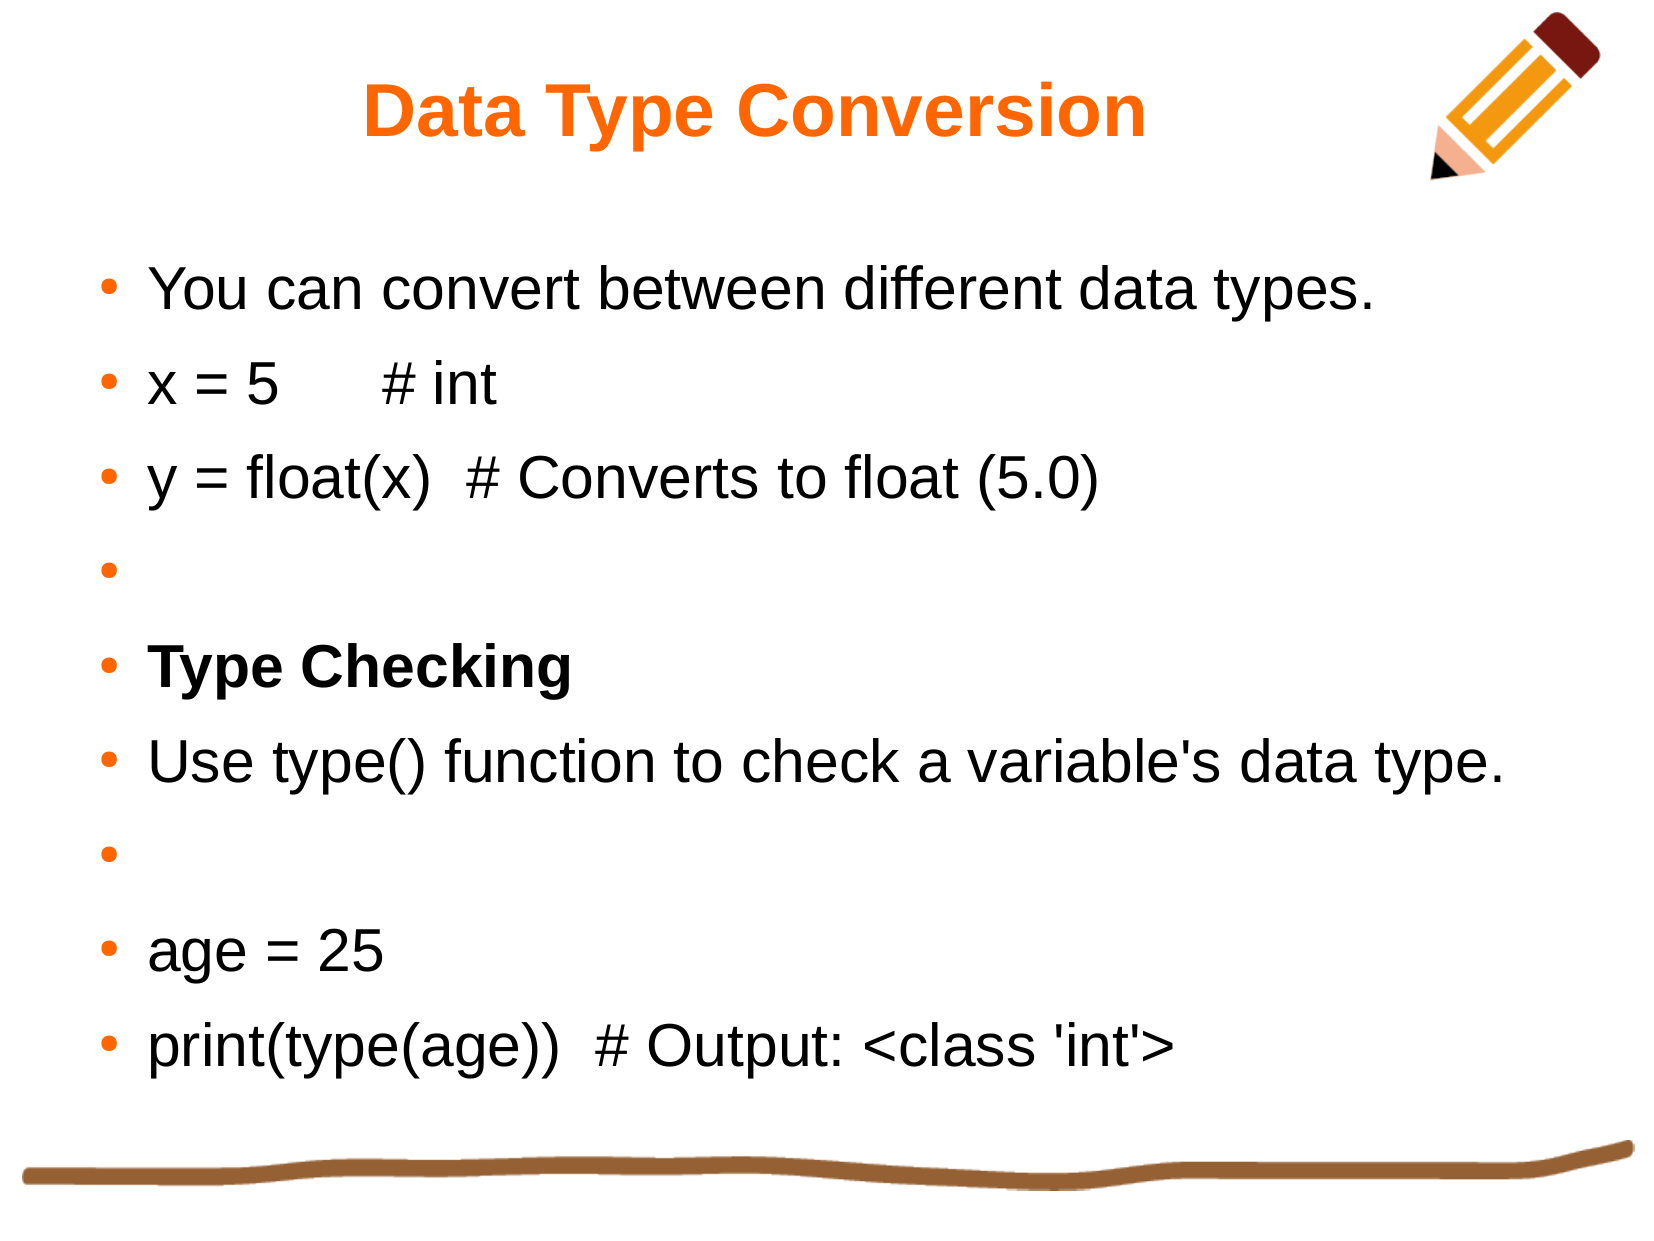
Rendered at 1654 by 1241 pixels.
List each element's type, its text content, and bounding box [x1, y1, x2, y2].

picture [1430, 12, 1601, 181]
title Data Type Conversion [82, 49, 1430, 172]
list You can convert between different data types. x = 5 # int y = float(x) # Converts to float (5.0) Type Checking Use type() function to check a variable's data type. age = 25 print(type(age)) # Output: <class 'int'> [82, 254, 1571, 1086]
picture [22, 1140, 1635, 1191]
